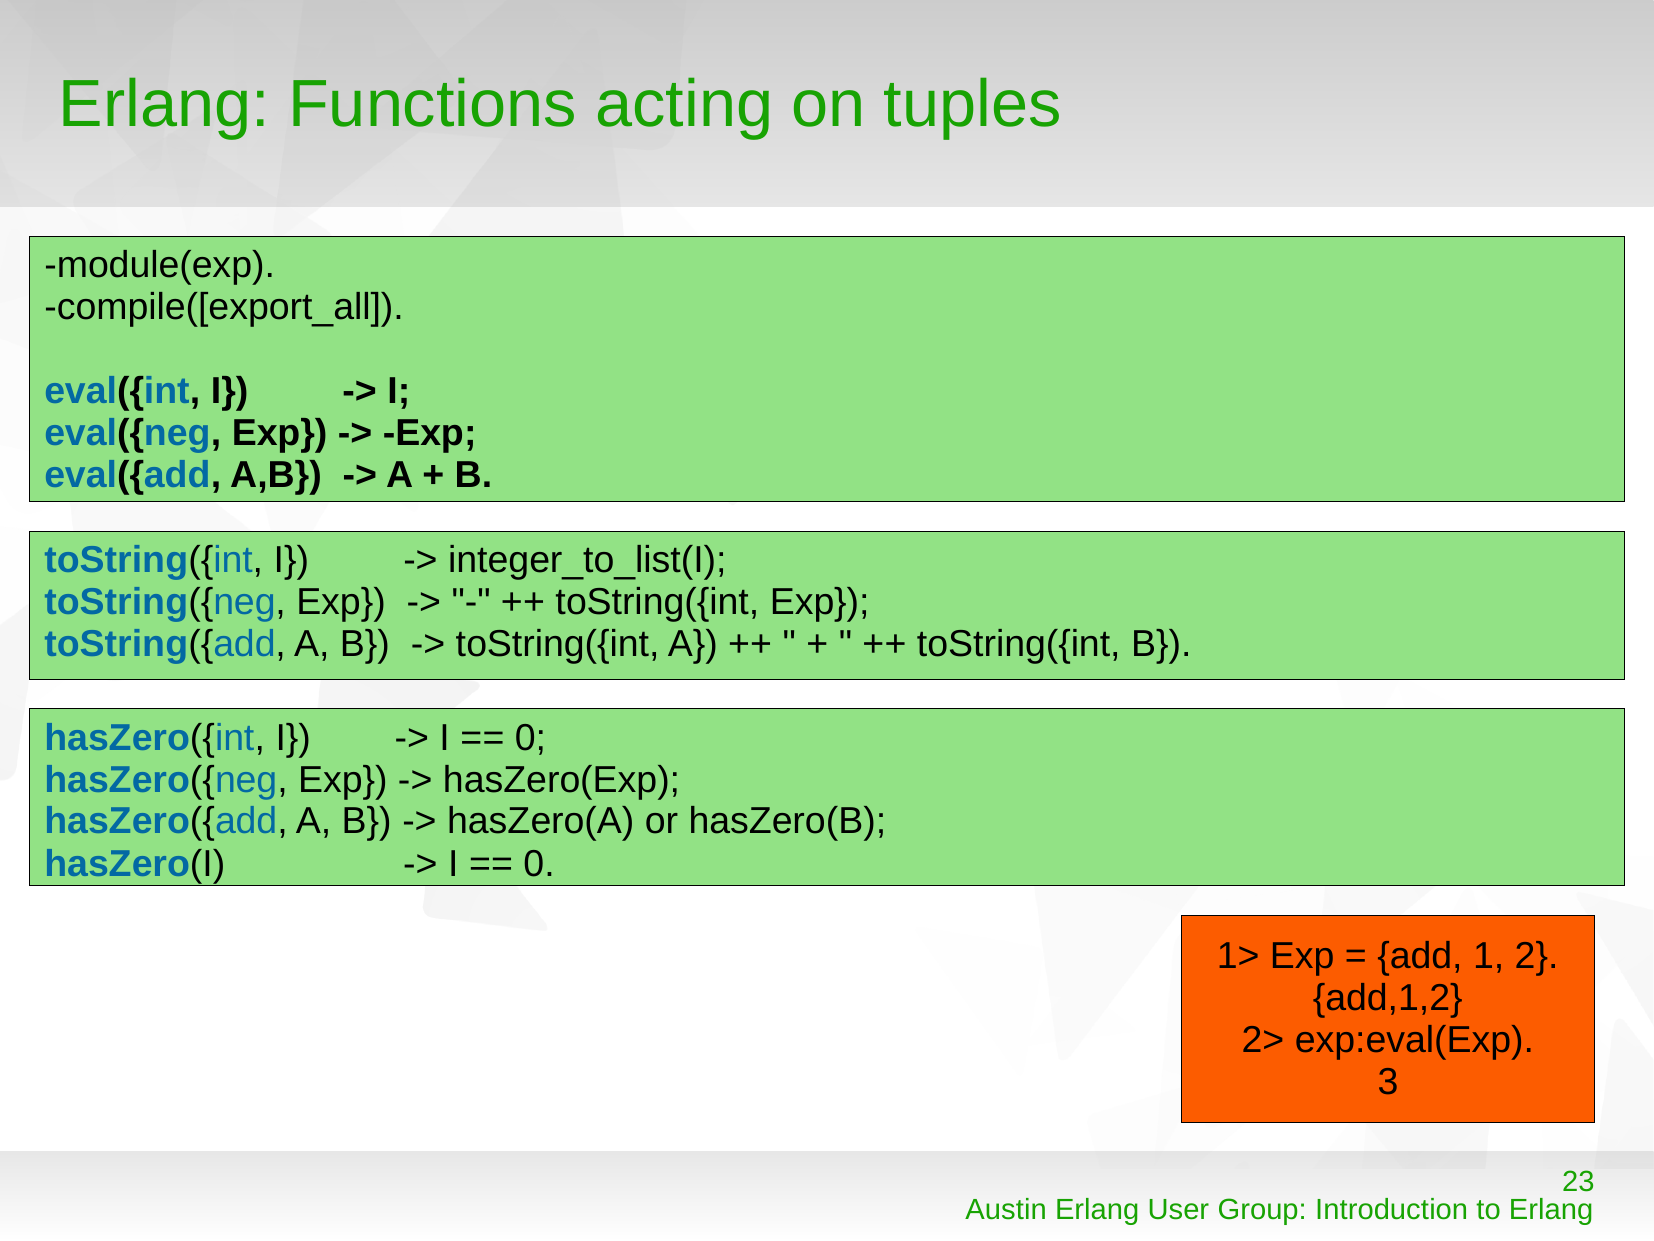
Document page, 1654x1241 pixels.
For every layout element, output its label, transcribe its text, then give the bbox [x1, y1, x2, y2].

picture [0, 0, 783, 931]
title Erlang: Functions acting on tuples [59, 29, 1595, 178]
text_box -module(exp). -compile([export_all]). eval({int, I}) -> I; eval({neg, Exp}) -> -Exp; eval({add, A,B}) -> A + B. [29, 236, 1625, 502]
text_box 1> Exp = {add, 1, 2}. {add,1,2} 2> exp:eval(Exp). 3 [1181, 915, 1595, 1123]
text_box toString({int, I}) -> integer_to_list(I); toString({neg, Exp}) -> "-" ++ toString({int, Exp}); toString({add, A, B}) -> toString({int, A}) ++ " + " ++ toString({int, B}). [29, 531, 1625, 680]
picture [915, 548, 1654, 1169]
text_box hasZero({int, I}) -> I == 0; hasZero({neg, Exp}) -> hasZero(Exp); hasZero({add, A, B}) -> hasZero(A) or hasZero(B); hasZero(I) -> I == 0. [29, 708, 1625, 886]
